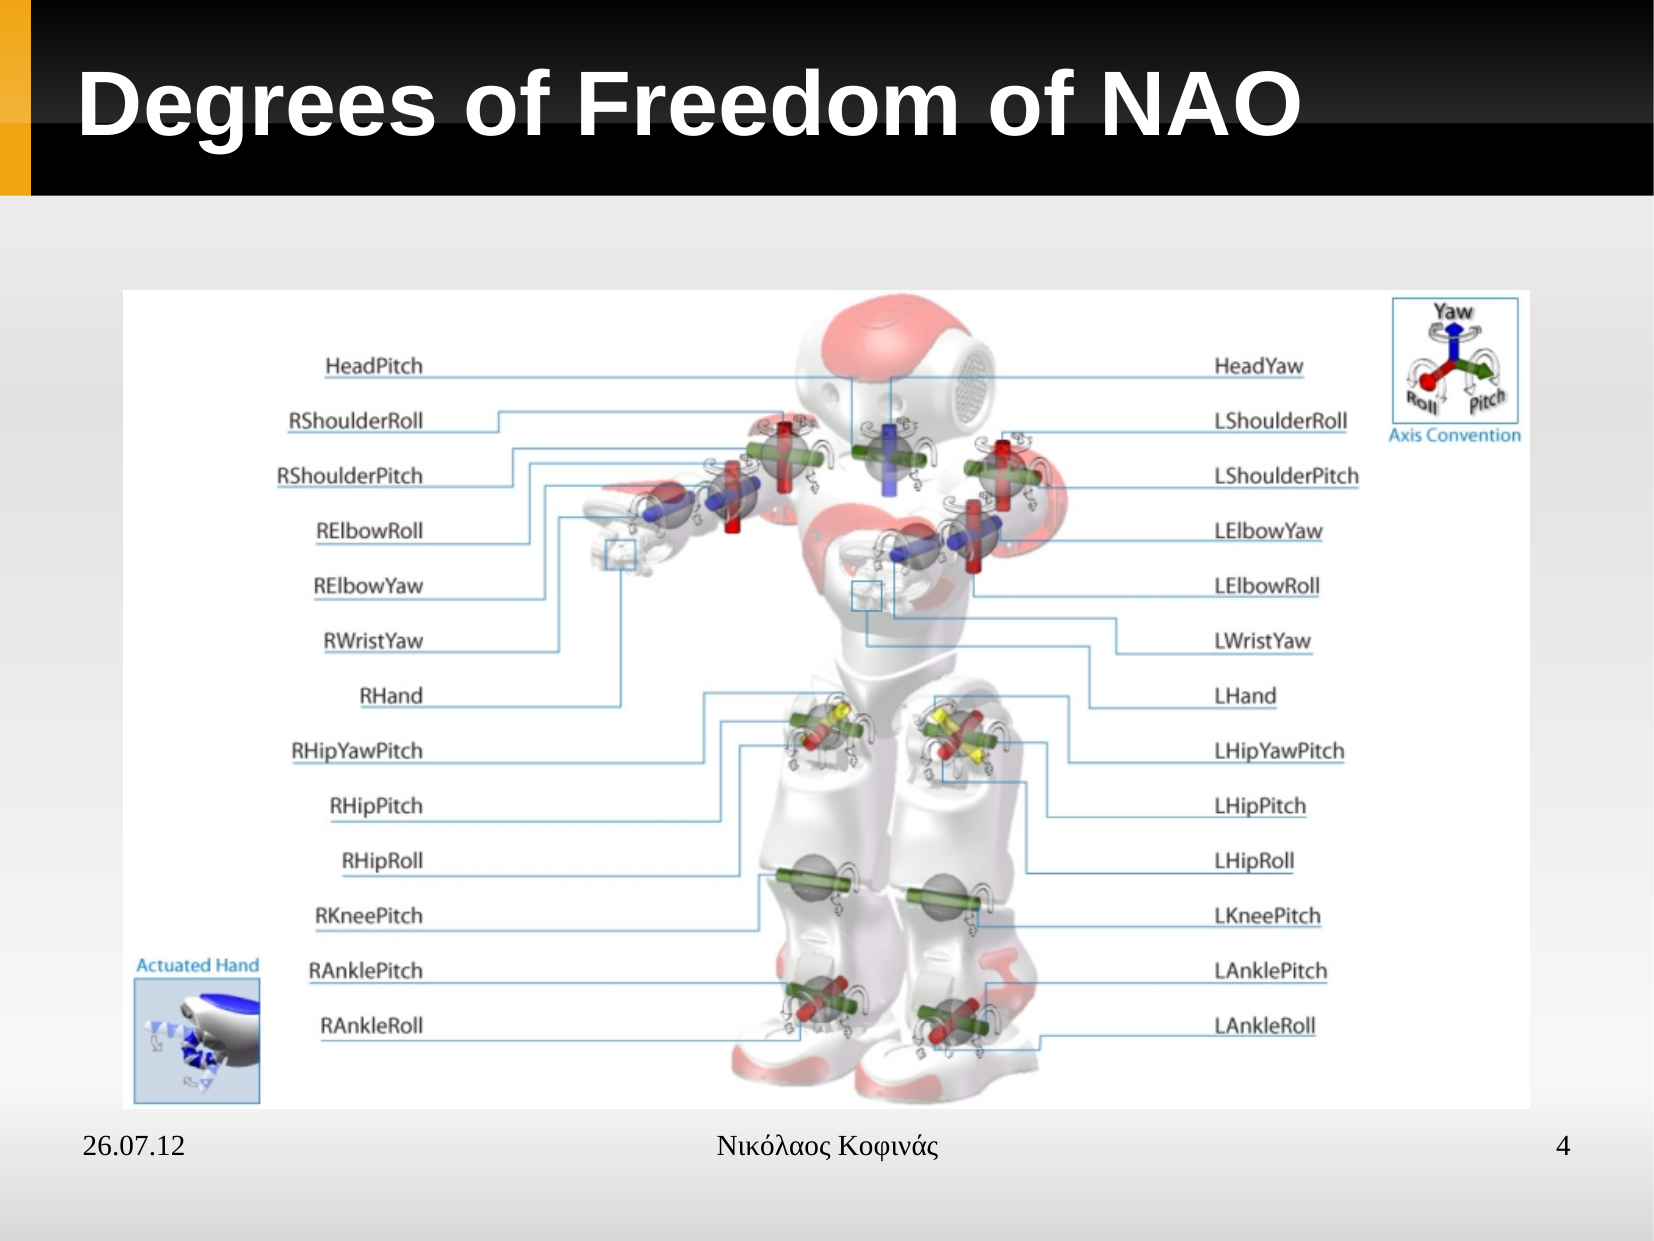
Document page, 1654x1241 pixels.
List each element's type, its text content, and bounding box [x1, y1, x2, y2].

picture [0, 0, 1654, 1241]
title Degrees of Freedom of NAO [76, 0, 1565, 208]
